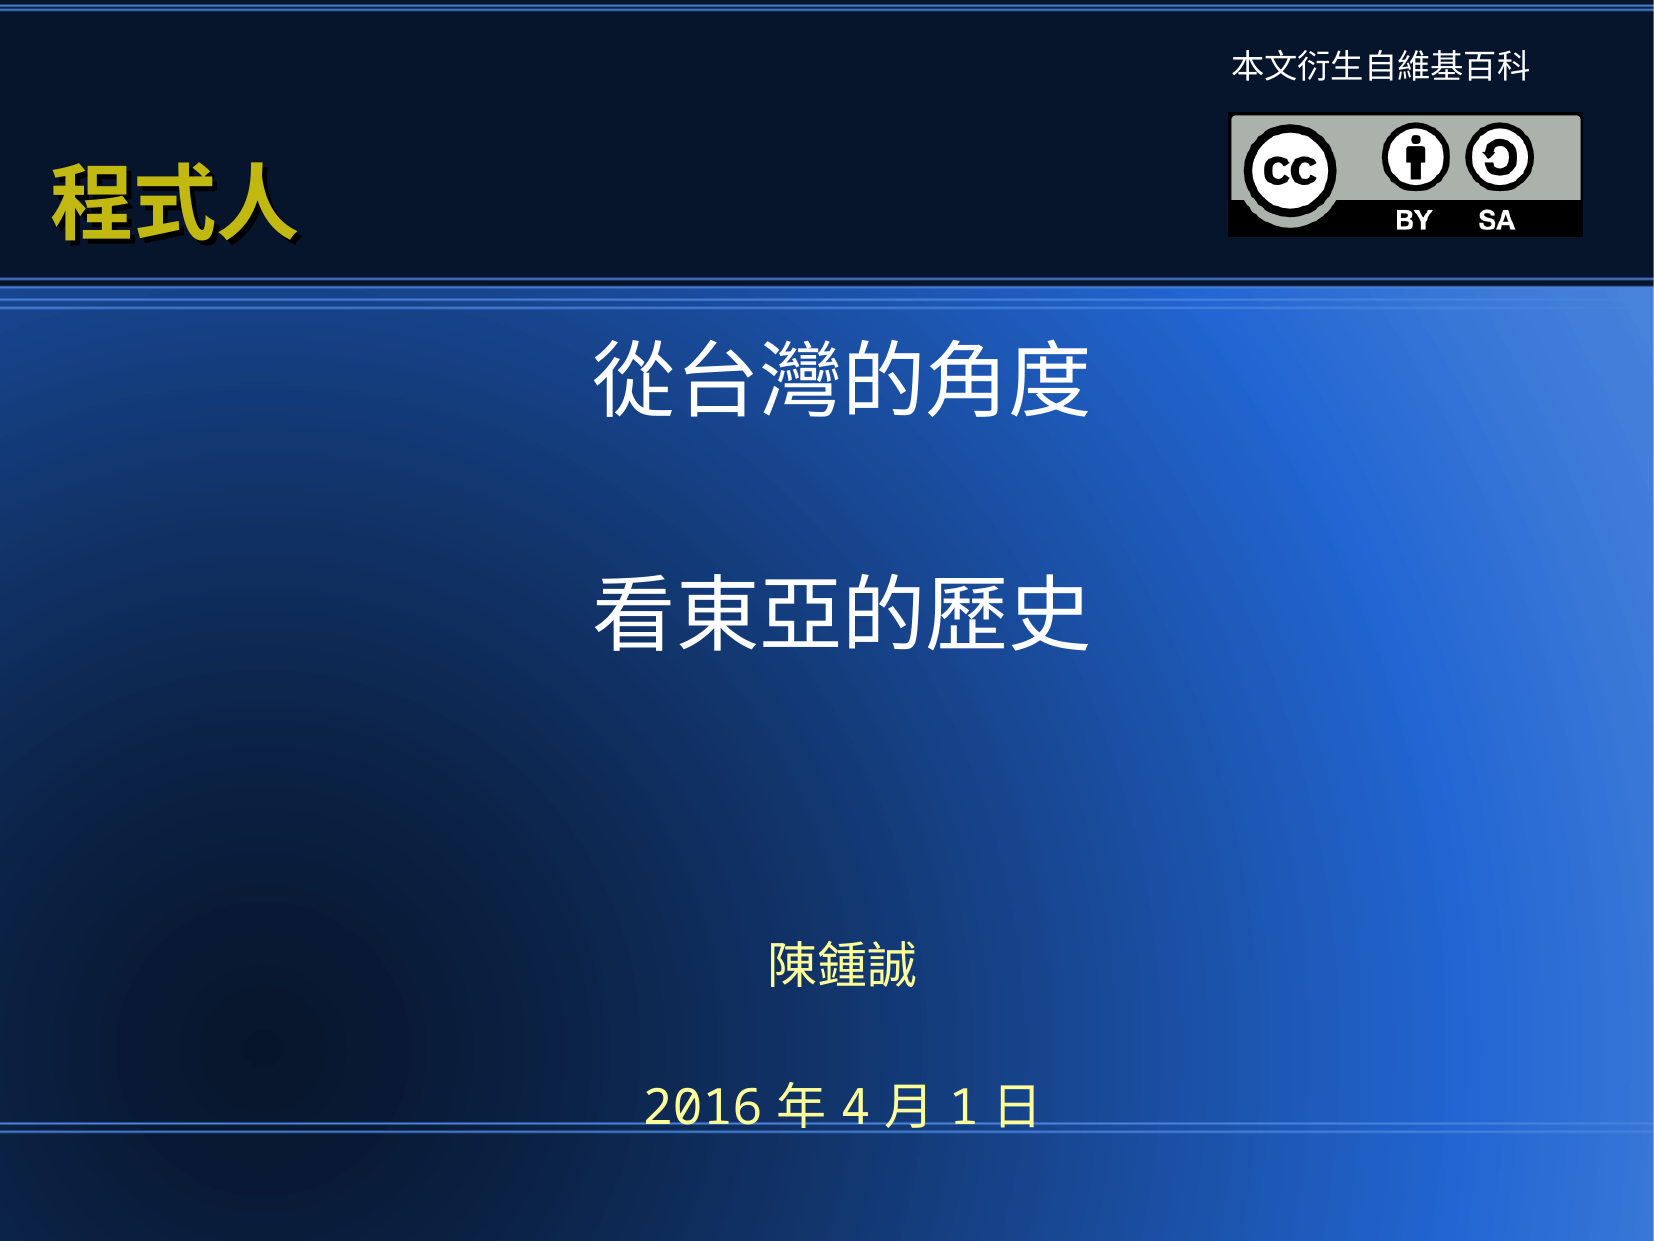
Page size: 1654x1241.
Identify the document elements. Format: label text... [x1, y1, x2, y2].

text_box 程式人 [35, 129, 378, 325]
picture [0, 0, 1654, 1241]
subtitle 從台灣的角度 看東亞的歷史 陳鍾誠 2016年4月1日 [59, 326, 1626, 1127]
text_box 本文衍生自維基百科 [1216, 32, 1622, 95]
